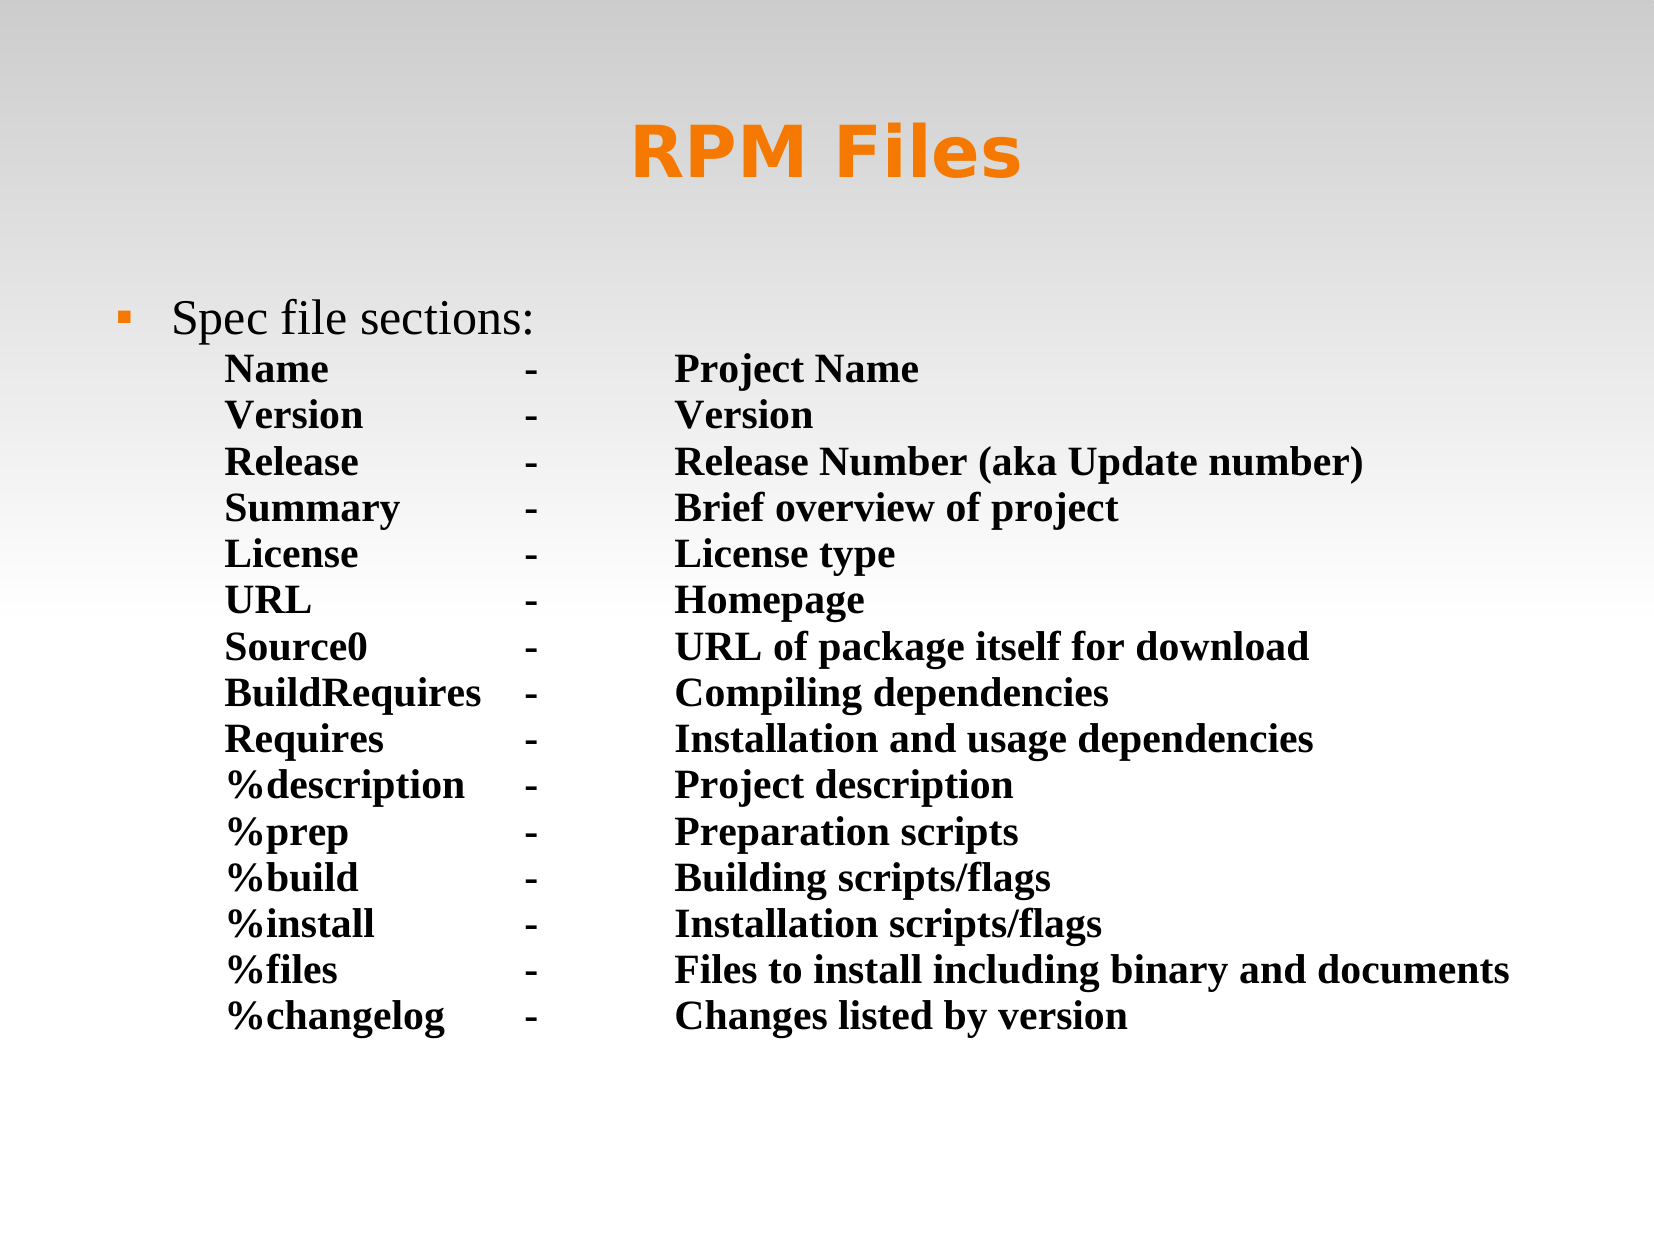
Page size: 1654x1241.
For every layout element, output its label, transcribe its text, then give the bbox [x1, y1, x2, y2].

title RPM Files [82, 49, 1571, 257]
list Spec file sections: Name - Project Name Version - Version Release - Release Number (aka Update number) Summary - Brief overview of project License - License type URL - Homepage Source0 - URL of package itself for download BuildRequires - Compiling dependencies Requires - Installation and usage dependencies %description - Project description %prep - Preparation scripts %build - Building scripts/flags %install - Installation scripts/flags %files - Files to install including binary and documents %changelog - Changes listed by version [82, 290, 1571, 1169]
